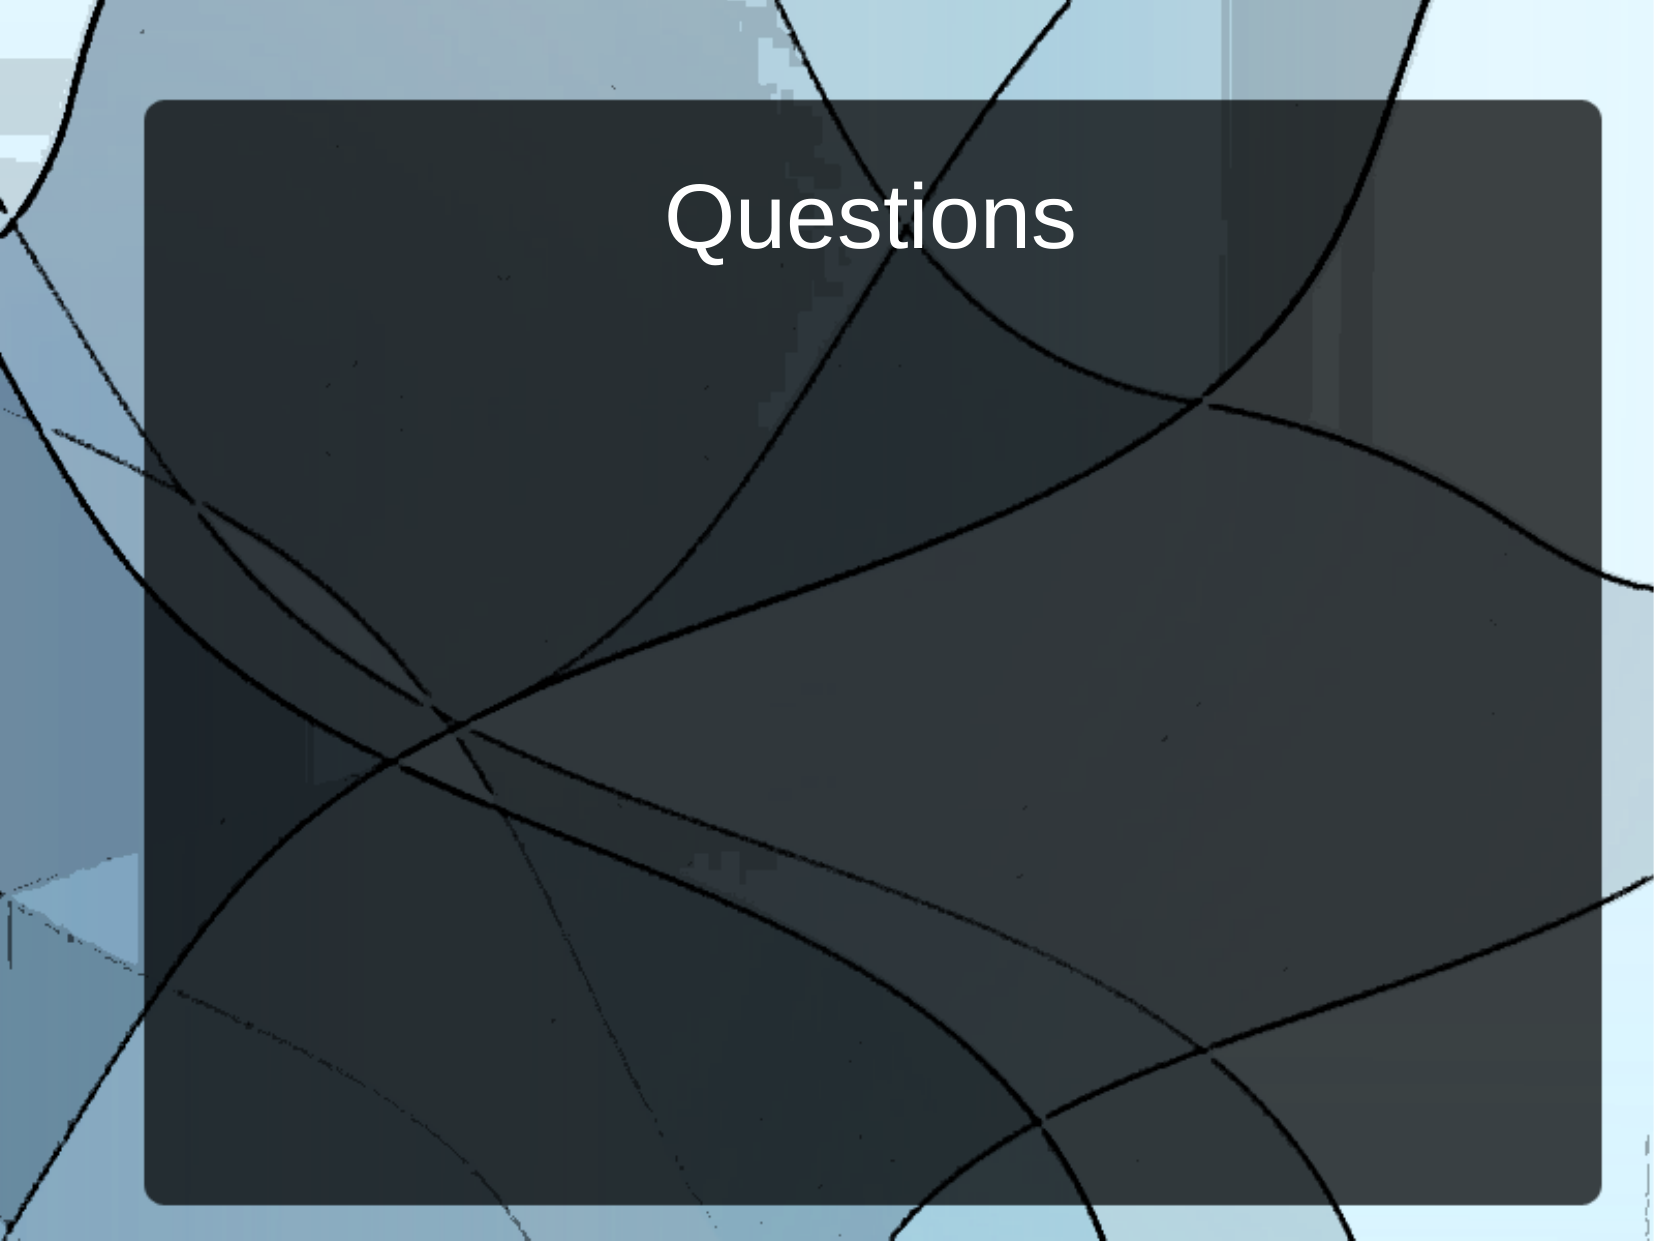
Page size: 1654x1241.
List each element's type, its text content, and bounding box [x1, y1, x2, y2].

title Questions [159, 108, 1583, 325]
picture [0, 0, 1654, 1241]
